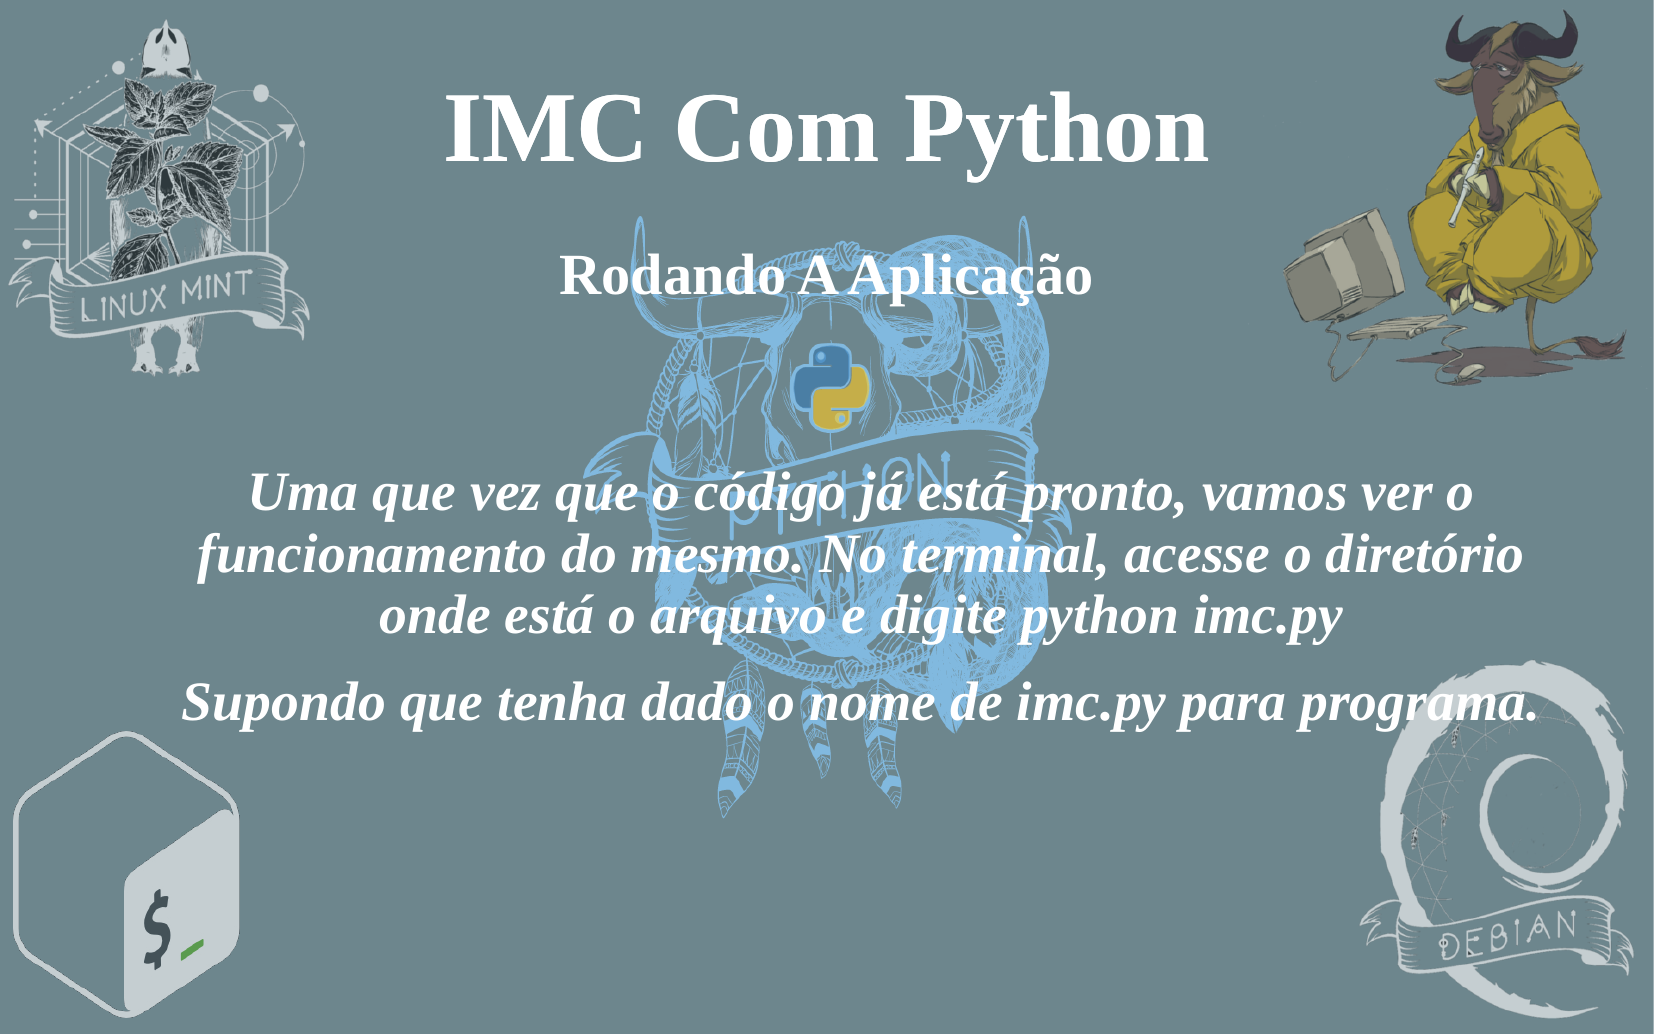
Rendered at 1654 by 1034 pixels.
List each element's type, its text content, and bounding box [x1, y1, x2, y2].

title Rodando A Aplicação [82, 236, 1571, 315]
picture [0, 0, 1654, 1034]
title IMC Com Python [82, 41, 1571, 214]
list Uma que vez que o código já está pronto, vamos ver o funcionamento do mesmo. No terminal, acesse o diretório onde está o arquivo e digite python imc.py Supondo que tenha dado o nome de imc.py para programa. [82, 460, 1571, 842]
